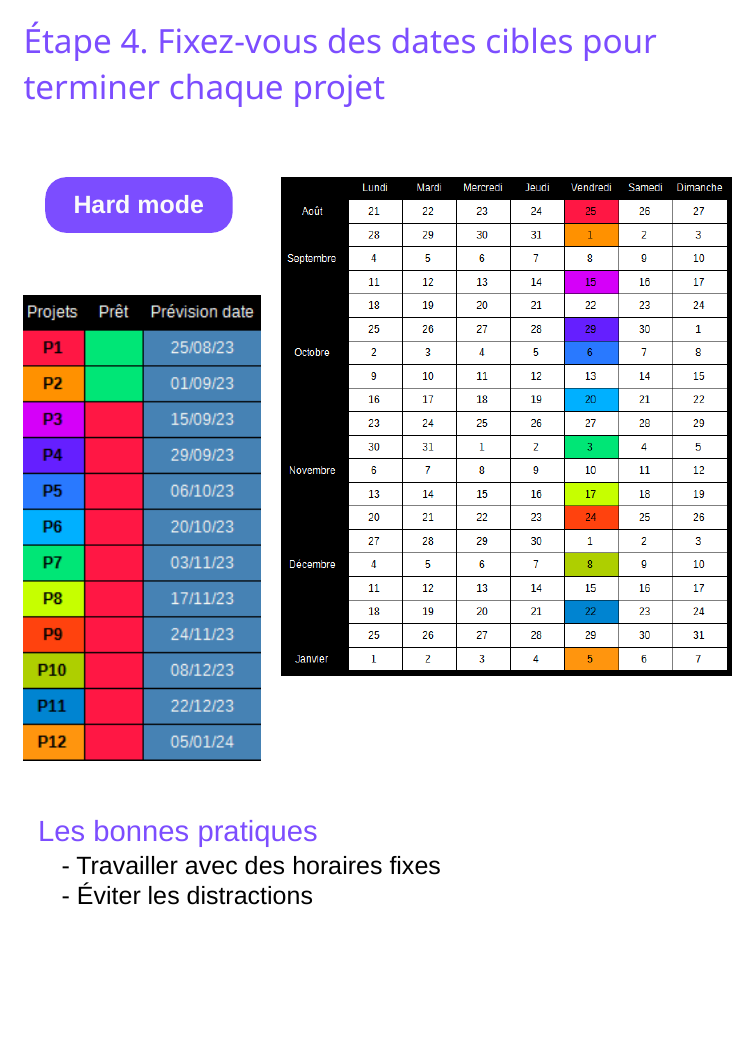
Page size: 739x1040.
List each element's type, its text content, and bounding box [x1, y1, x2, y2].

picture [23, 295, 261, 761]
title Étape 4. Fixez-vous des dates cibles pour terminer chaque projet [23, 18, 727, 130]
text_box Les bonnes pratiques [23, 807, 539, 855]
picture [281, 177, 732, 676]
text_box - Éviter les distractions [46, 874, 739, 917]
text_box - Travailler avec des horaires fixes [46, 844, 739, 874]
text_box Hard mode [45, 177, 233, 233]
